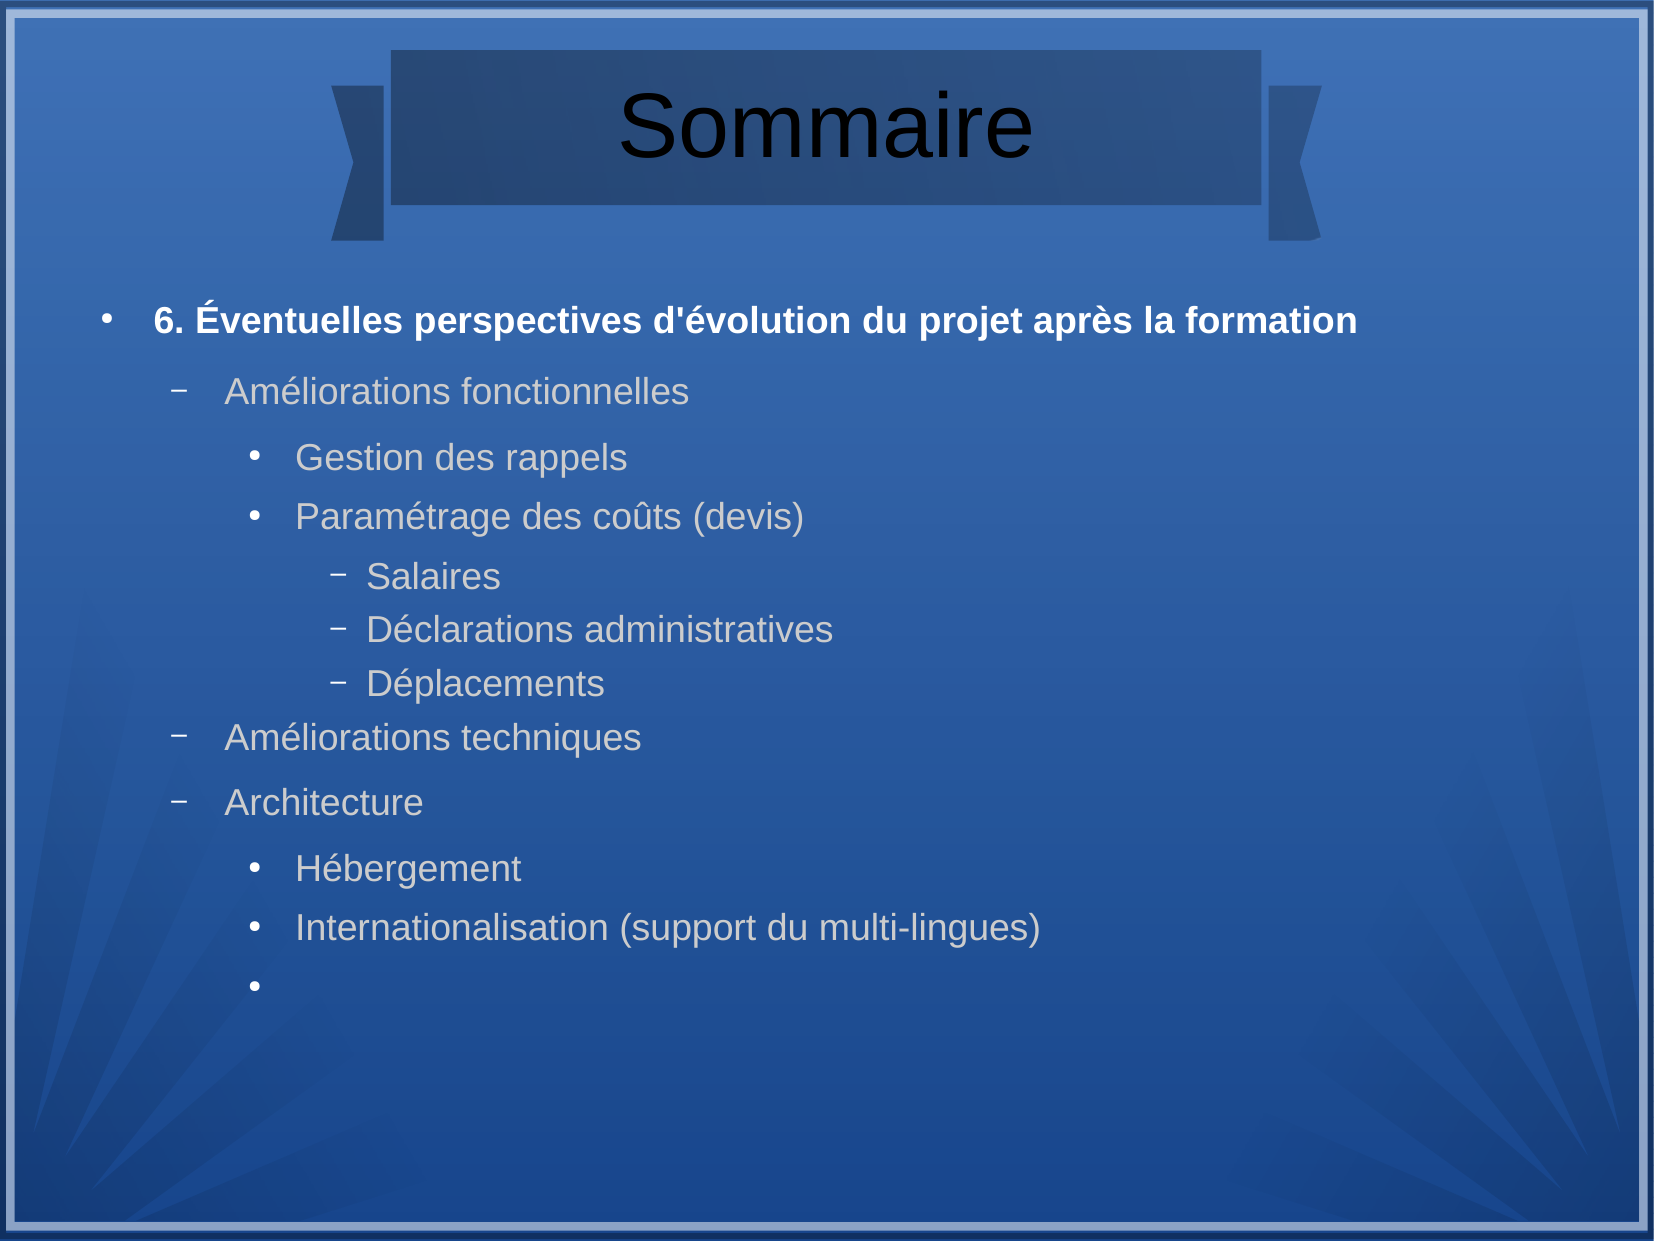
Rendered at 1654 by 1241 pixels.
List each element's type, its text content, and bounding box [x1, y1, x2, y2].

title Sommaire [389, 47, 1264, 205]
list 6. Éventuelles perspectives d'évolution du projet après la formation Améliorations fonctionnelles Gestion des rappels Paramétrage des coûts (devis) Salaires Déclarations administratives Déplacements Améliorations techniques Architecture Hébergement Internationalisation (support du multi-lingues) [82, 299, 1571, 1241]
